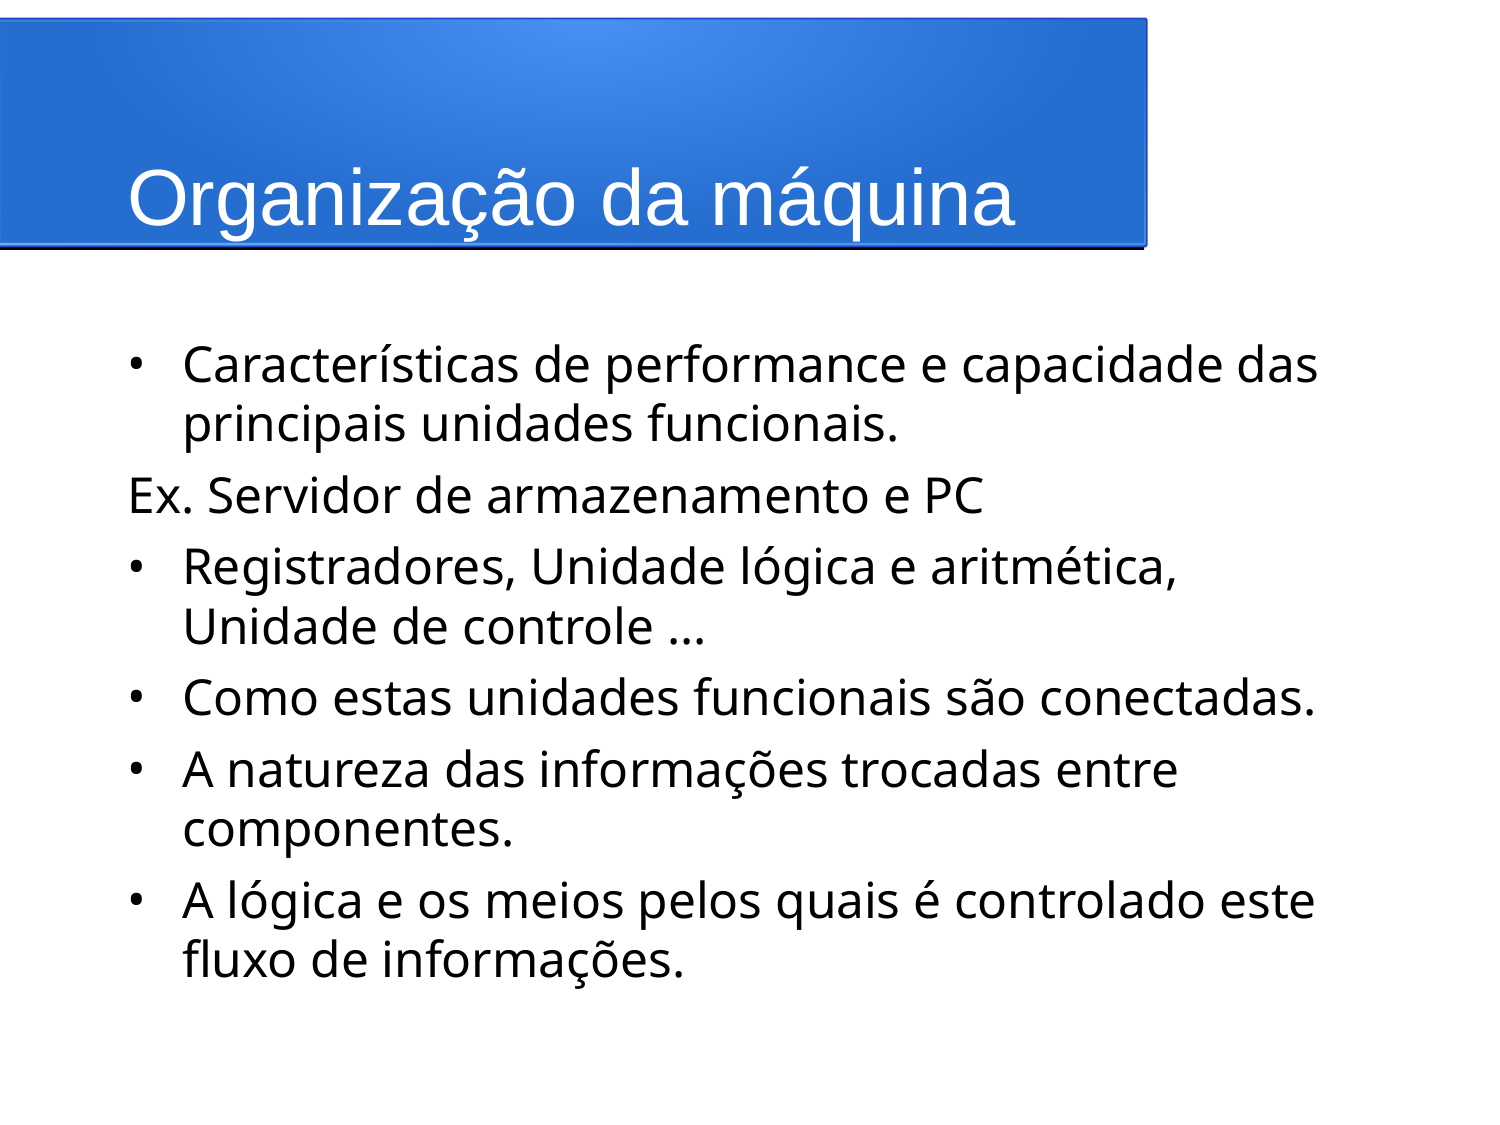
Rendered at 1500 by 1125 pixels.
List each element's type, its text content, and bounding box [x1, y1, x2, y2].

list Características de performance e capacidade das principais unidades funcionais. Ex. Servidor de armazenamento e PC Registradores, Unidade lógica e aritmética, Unidade de controle ... Como estas unidades funcionais são conectadas. A natureza das informações trocadas entre componentes. A lógica e os meios pelos quais é controlado este fluxo de informações. [112, 324, 1388, 1000]
title Organização da máquina [112, 99, 1388, 288]
